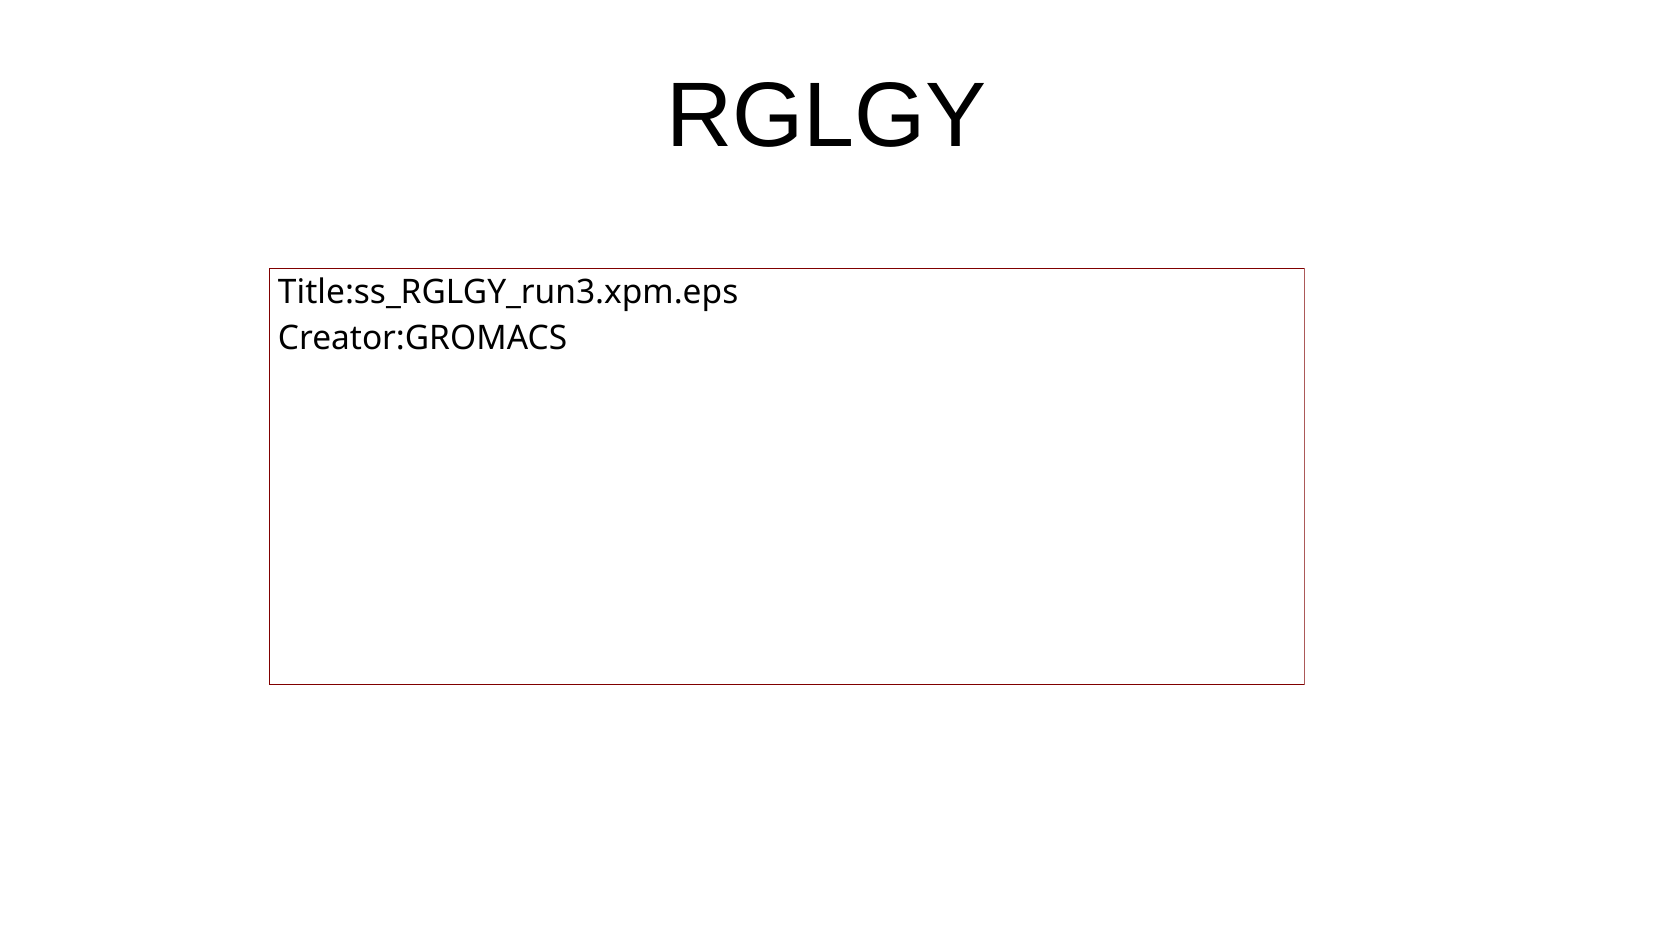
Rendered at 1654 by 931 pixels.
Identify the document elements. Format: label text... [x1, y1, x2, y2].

picture [267, 265, 1305, 685]
title RGLGY [82, 37, 1571, 193]
